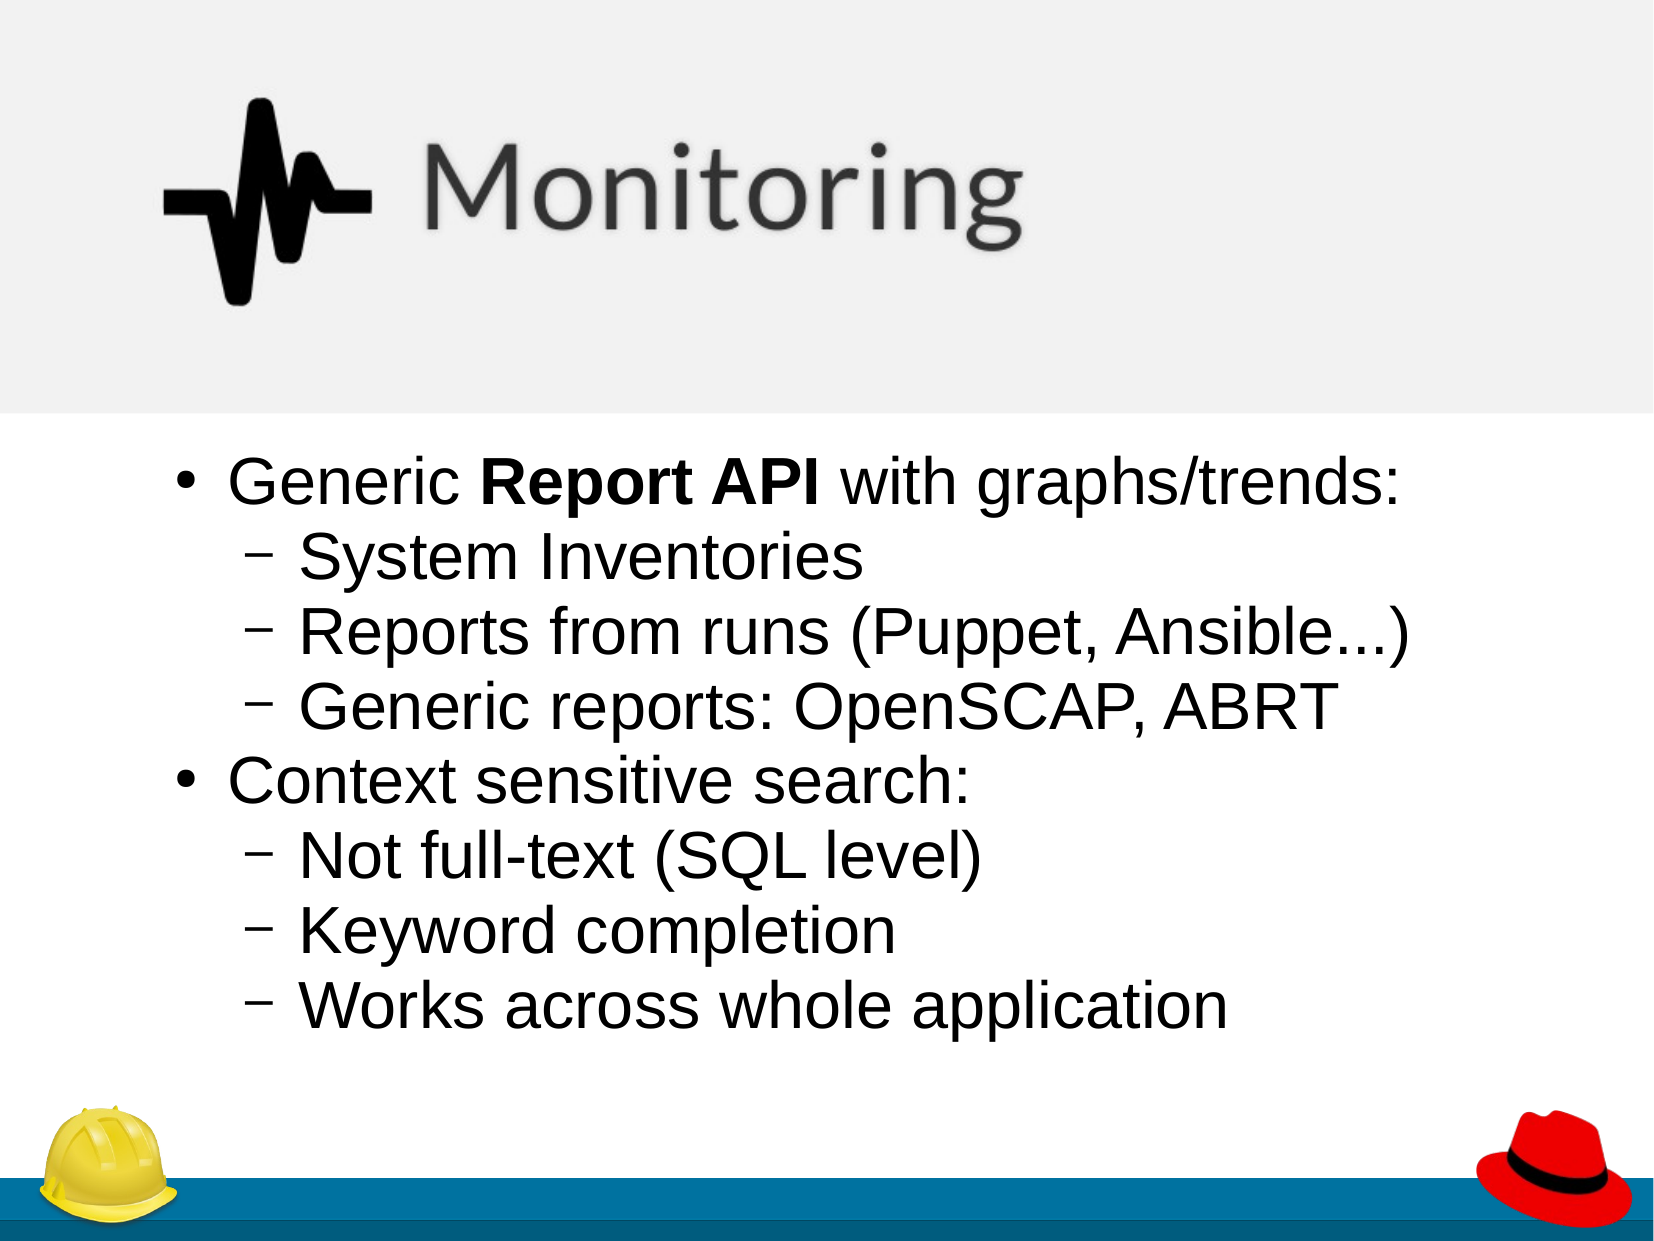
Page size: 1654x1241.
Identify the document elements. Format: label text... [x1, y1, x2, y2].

picture [1476, 1110, 1633, 1227]
text_box Generic Report API with graphs/trends: System Inventories Reports from runs (Puppet, Ansible...) Generic reports: OpenSCAP, ABRT Context sensitive search: Not full-text (SQL level) Keyword completion Works across whole application [141, 436, 1562, 1125]
text_box [0, 0, 1654, 414]
picture [114, 62, 1111, 355]
picture [23, 1086, 189, 1227]
